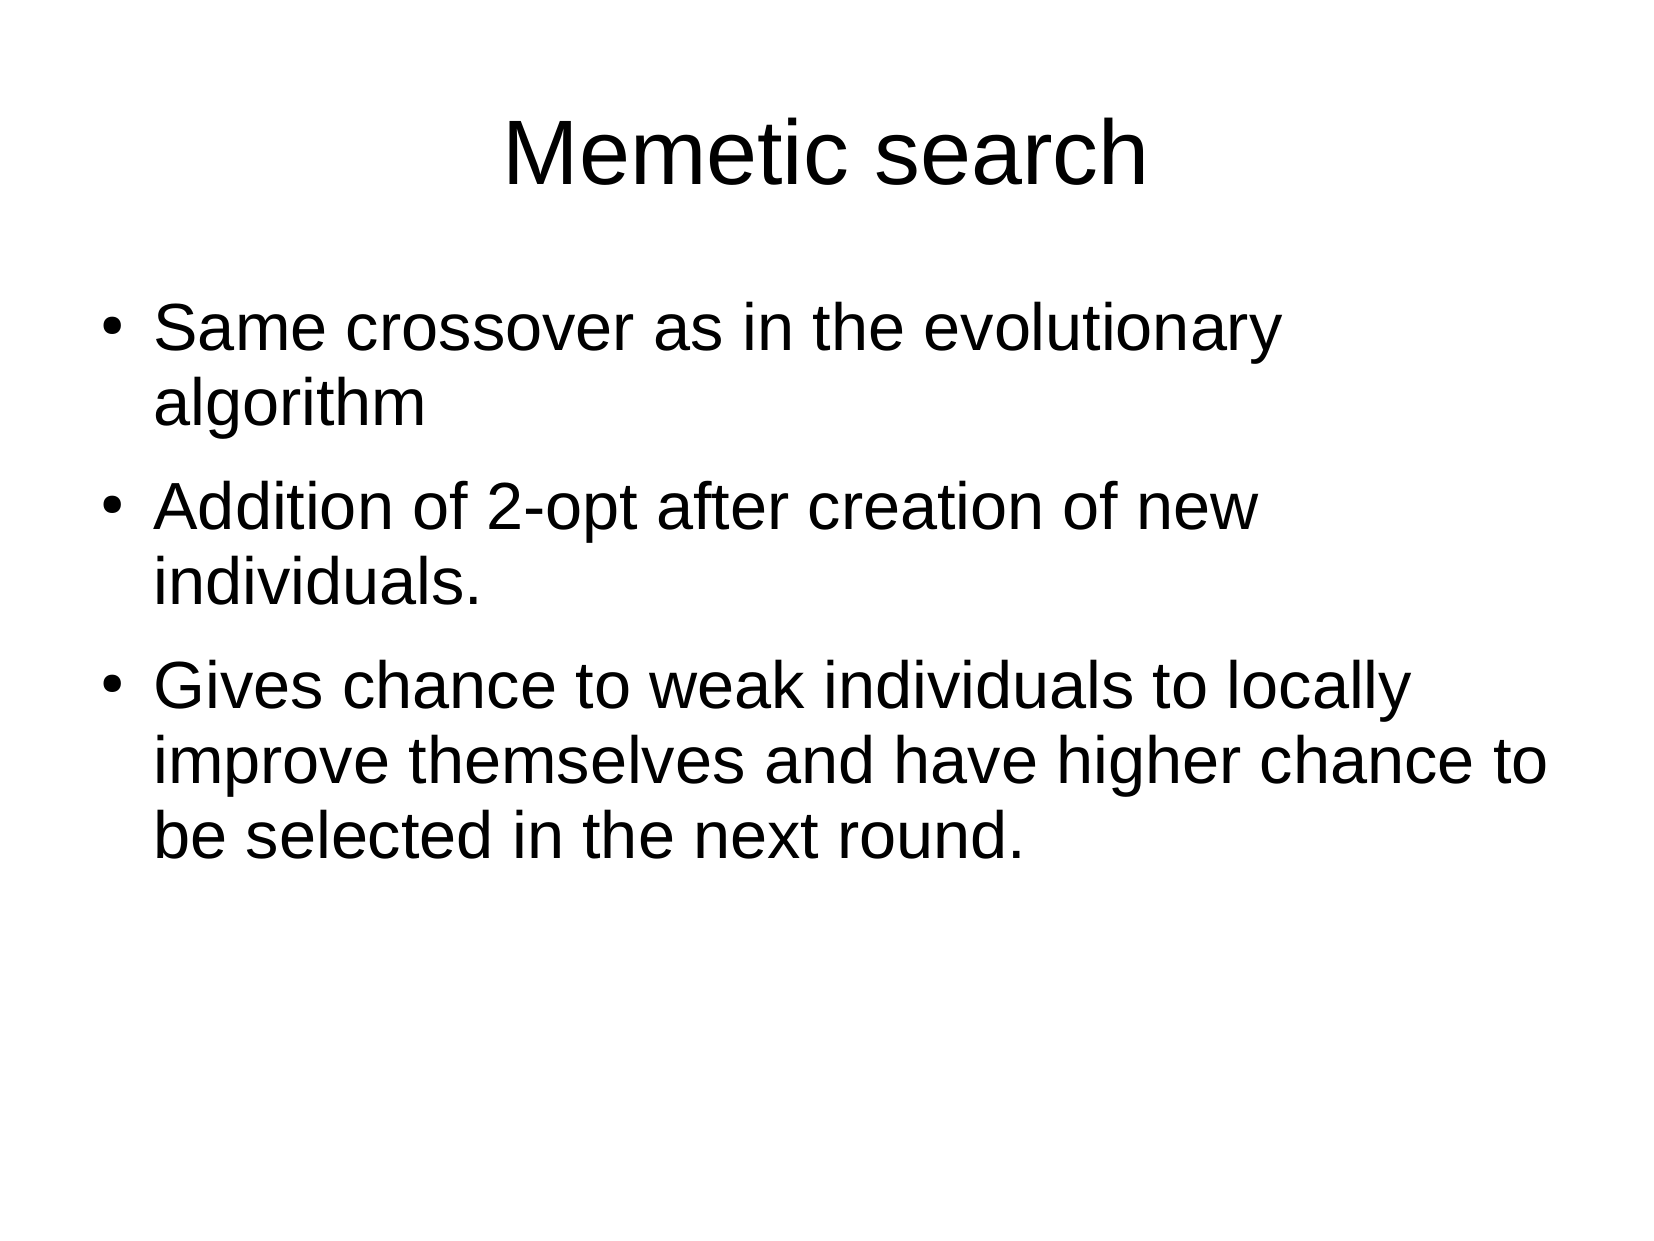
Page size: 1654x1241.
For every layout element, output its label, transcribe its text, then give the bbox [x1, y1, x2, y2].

list Same crossover as in the evolutionary algorithm Addition of 2-opt after creation of new individuals. Gives chance to weak individuals to locally improve themselves and have higher chance to be selected in the next round. [82, 290, 1571, 1010]
title Memetic search [82, 49, 1571, 257]
